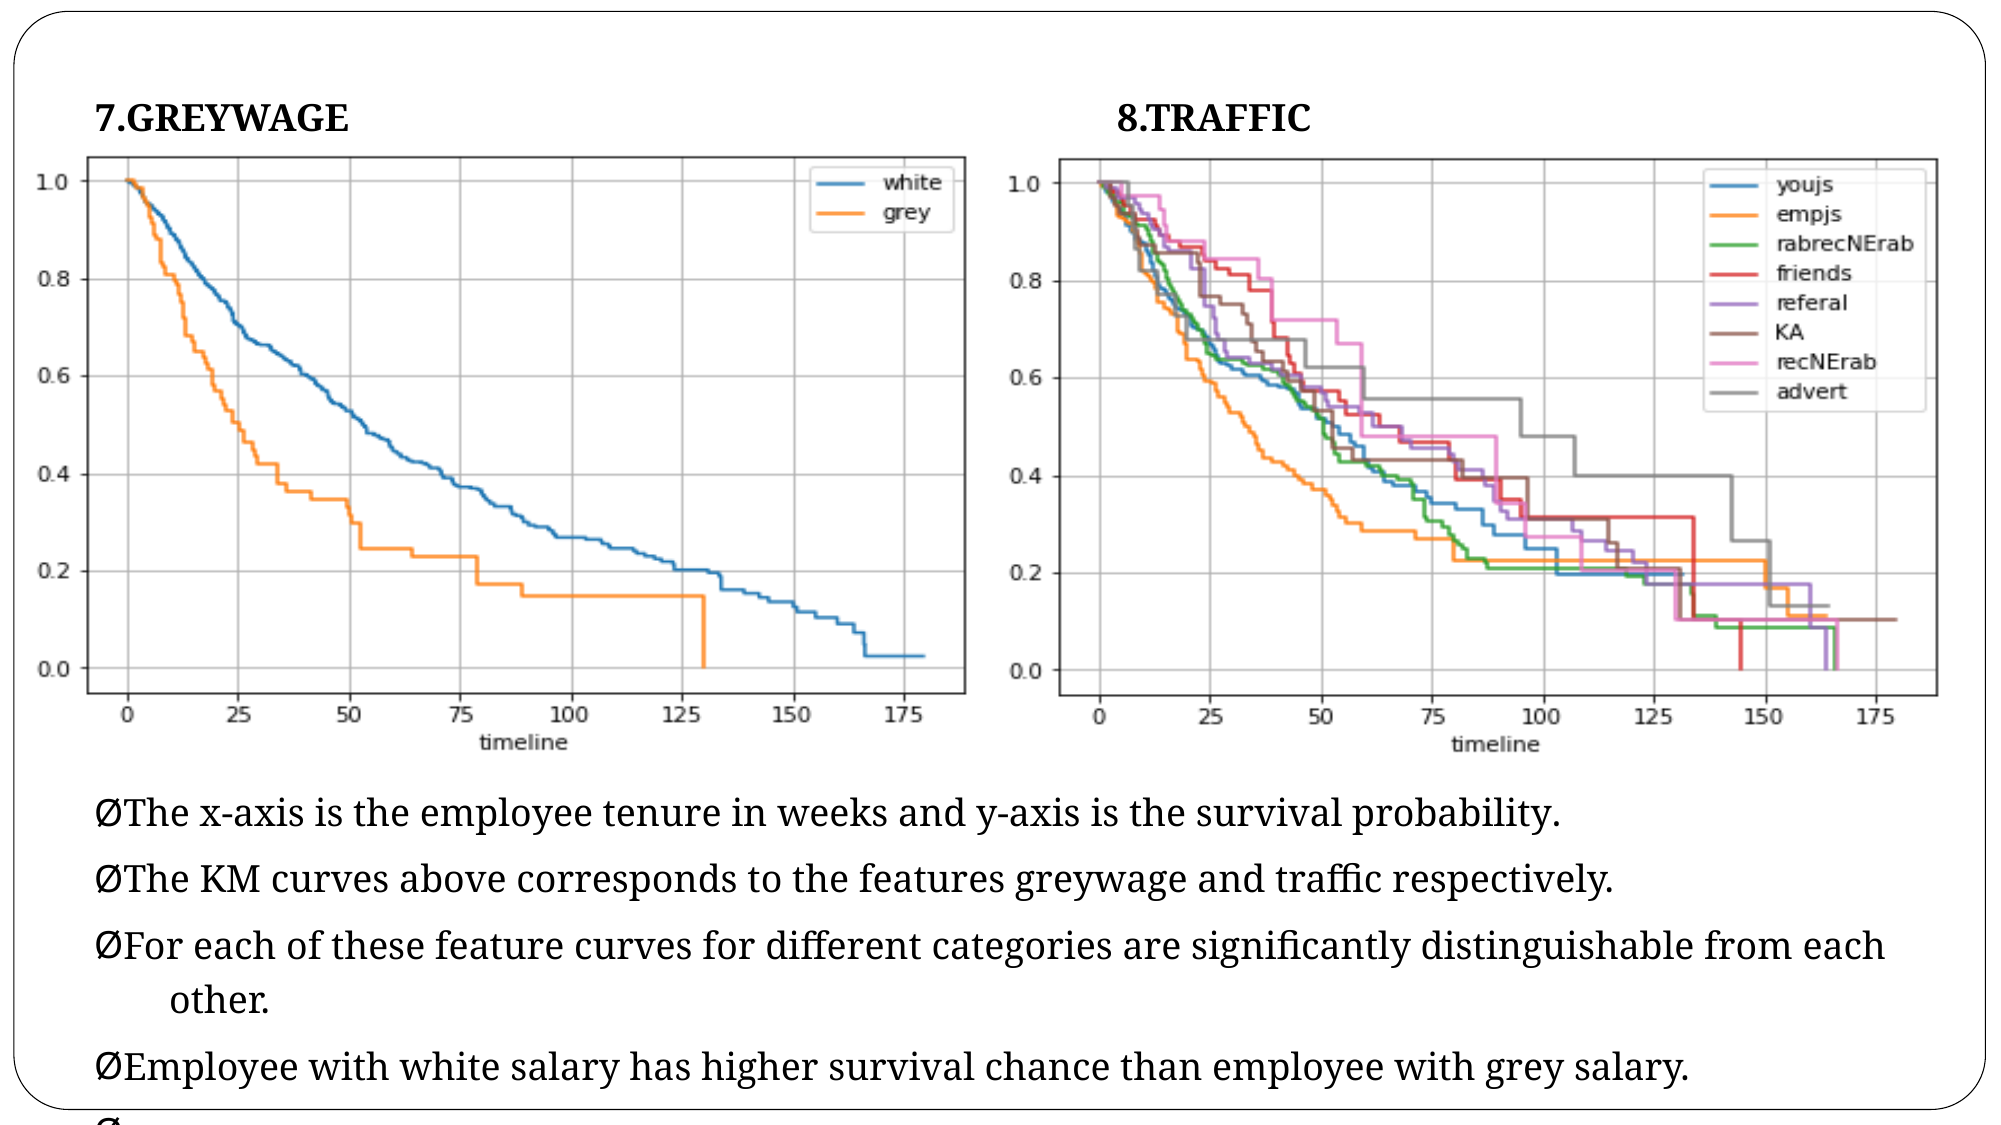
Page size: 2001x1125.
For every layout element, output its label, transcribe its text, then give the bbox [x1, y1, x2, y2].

text_box 7.GREYWAGE 8.TRAFFIC [60, 86, 1912, 147]
picture [20, 143, 978, 768]
picture [992, 145, 1950, 770]
text_box The x-axis is the employee tenure in weeks and y-axis is the survival probability. The KM curves above corresponds to the features greywage and traffic respectively. For each of these feature curves for different categories are significantly distinguishable from each other. Employee with white salary has higher survival chance than employee with grey salary. [79, 772, 1973, 1108]
